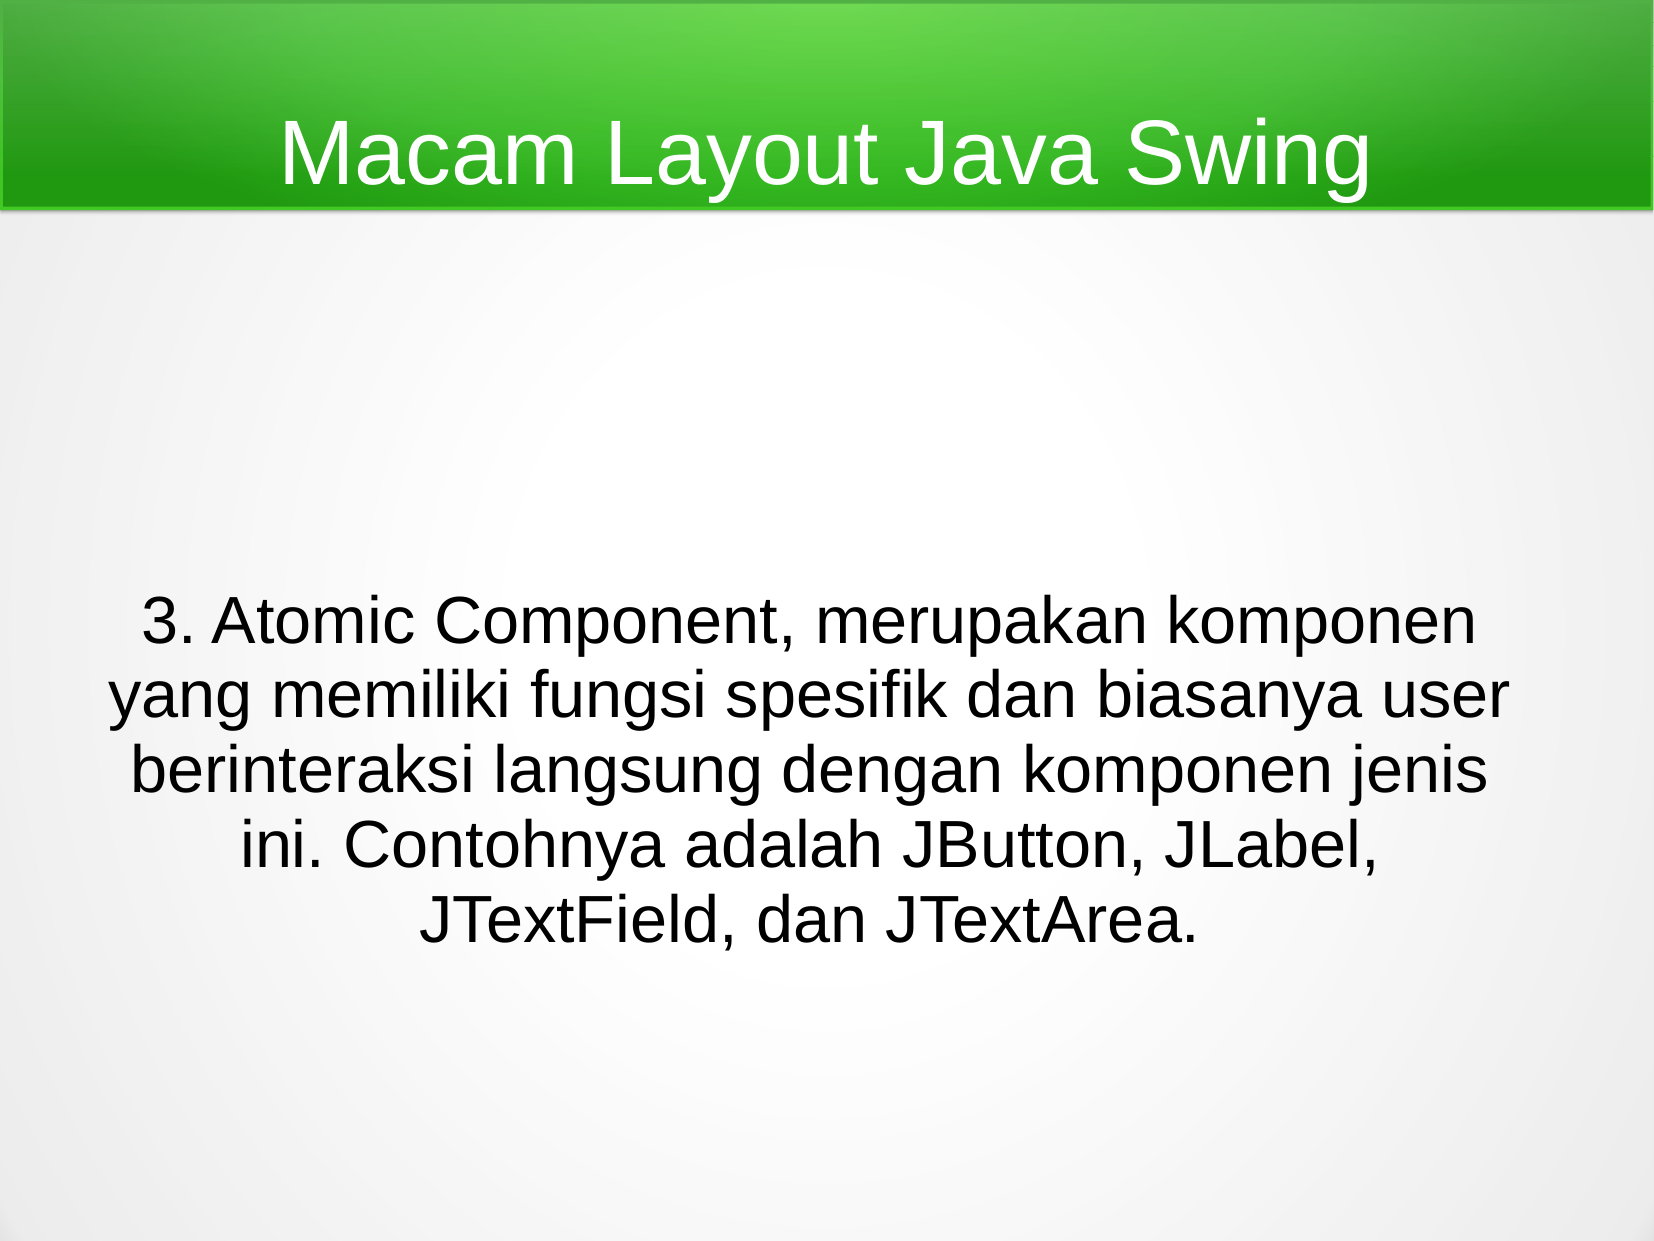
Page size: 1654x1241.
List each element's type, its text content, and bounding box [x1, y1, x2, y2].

title Macam Layout Java Swing [82, 49, 1571, 257]
subtitle 3. Atomic Component, merupakan komponen yang memiliki fungsi spesifik dan biasanya user berinteraksi langsung dengan komponen jenis ini. Contohnya adalah JButton, JLabel, JTextField, dan JTextArea. [82, 290, 1538, 1241]
